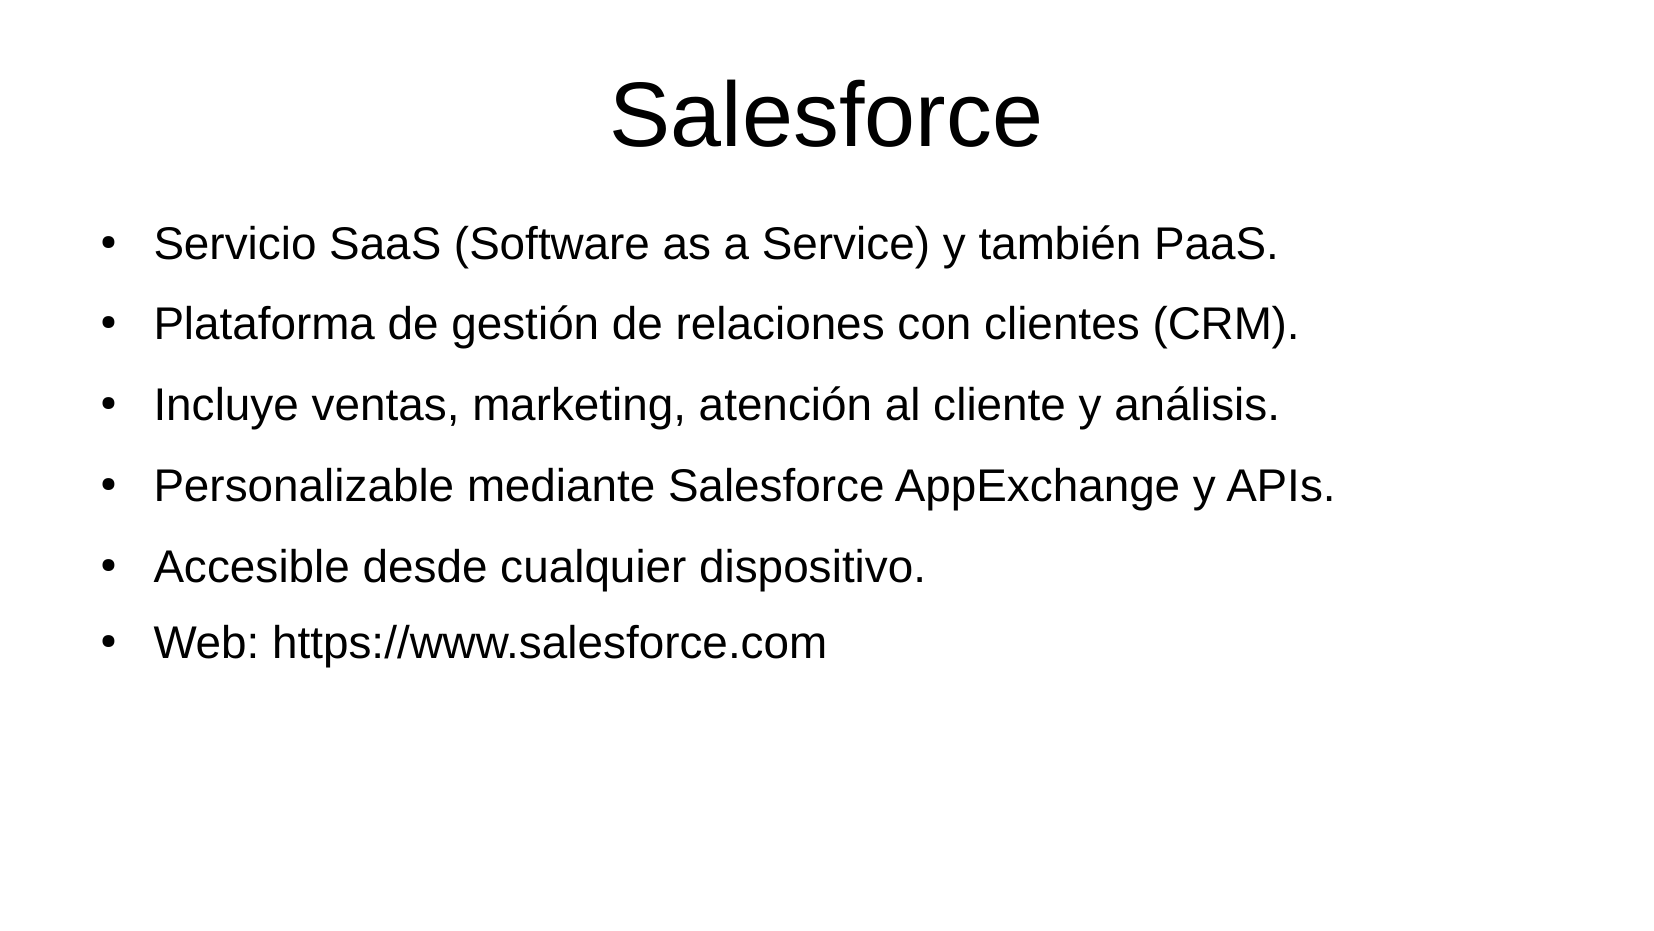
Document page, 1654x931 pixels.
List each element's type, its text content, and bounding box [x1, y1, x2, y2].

list Servicio SaaS (Software as a Service) y también PaaS. Plataforma de gestión de relaciones con clientes (CRM). Incluye ventas, marketing, atención al cliente y análisis. Personalizable mediante Salesforce AppExchange y APIs. Accesible desde cualquier dispositivo. Web: https://www.salesforce.com [82, 217, 1571, 758]
title Salesforce [82, 37, 1571, 193]
